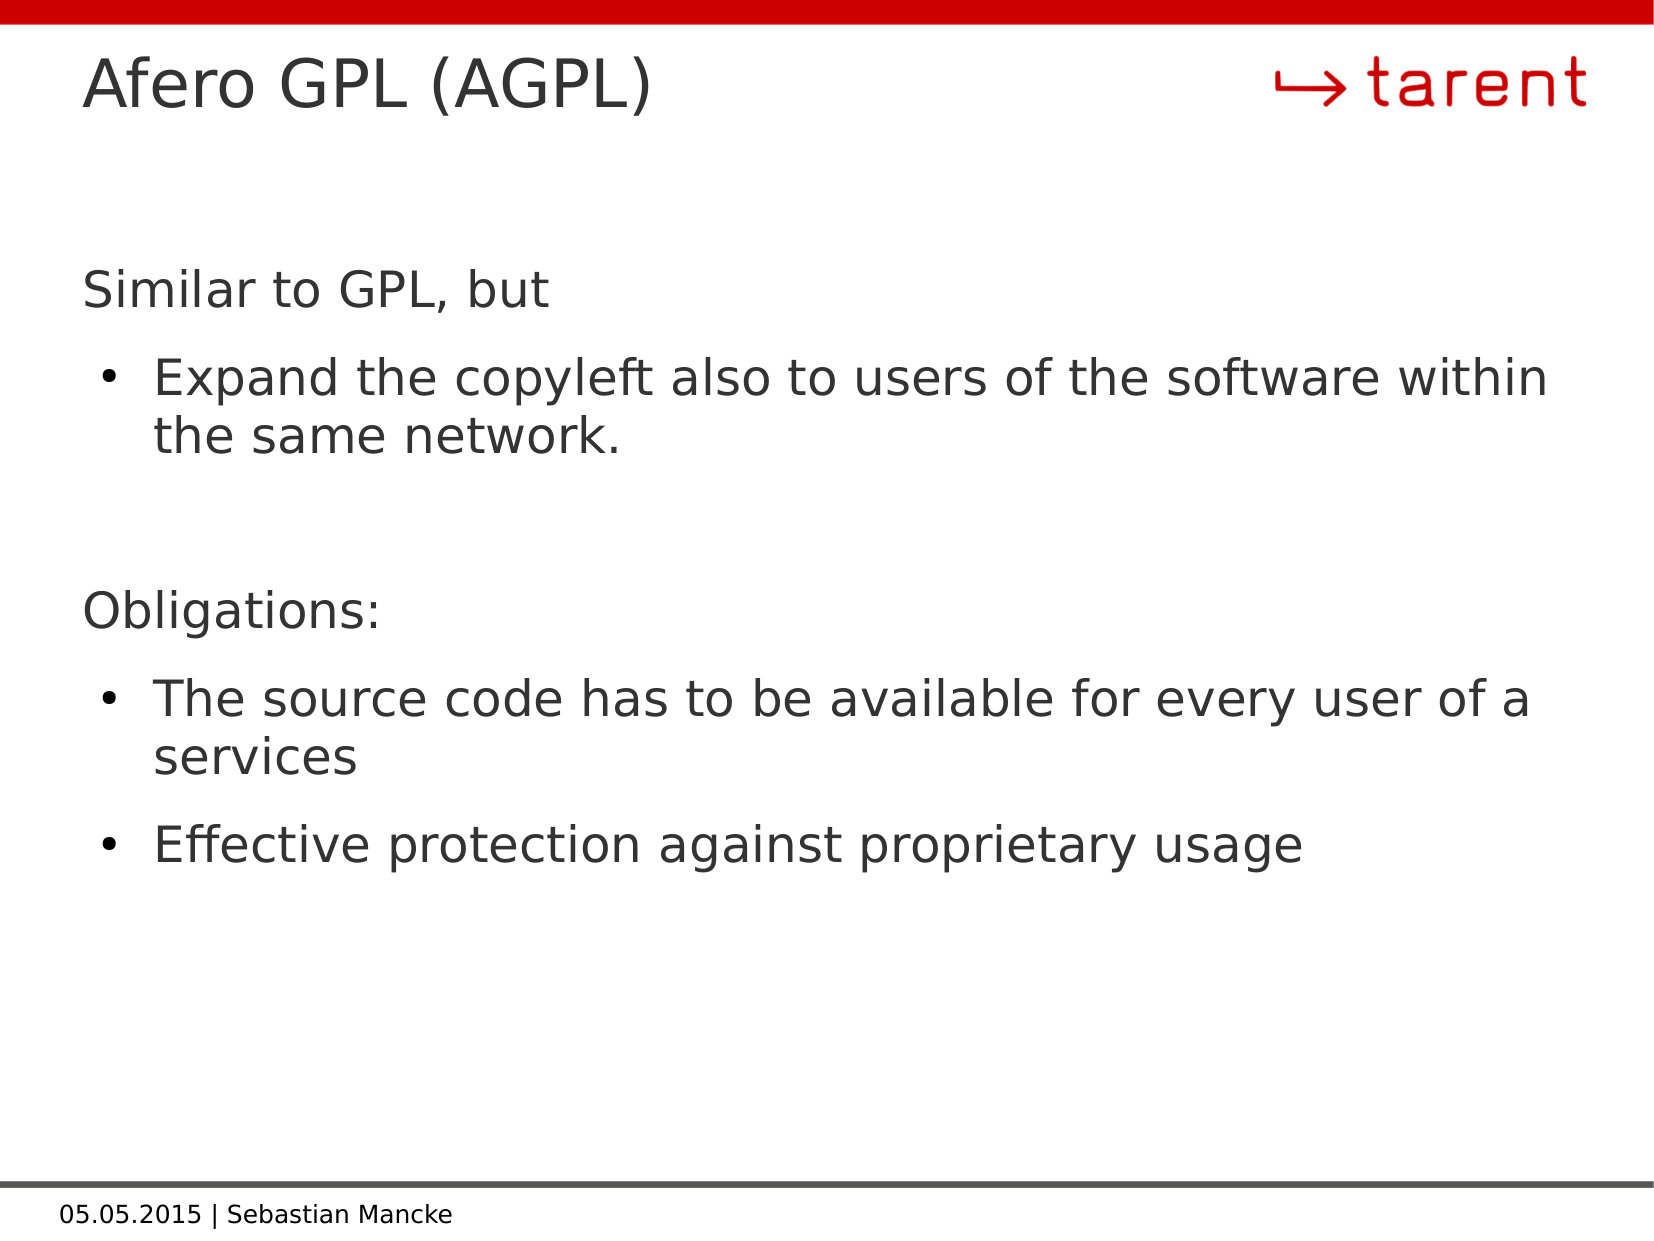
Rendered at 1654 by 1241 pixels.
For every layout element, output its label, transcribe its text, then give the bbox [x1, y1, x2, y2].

picture [0, 0, 1654, 26]
picture [0, 1181, 1654, 1188]
list Similar to GPL, but Expand the copyleft also to users of the software within the same network. Obligations: The source code has to be available for every user of a services Effective protection against proprietary usage [82, 260, 1571, 1112]
picture [1571, 51, 1612, 120]
title Afero GPL (AGPL) [82, 35, 1571, 134]
